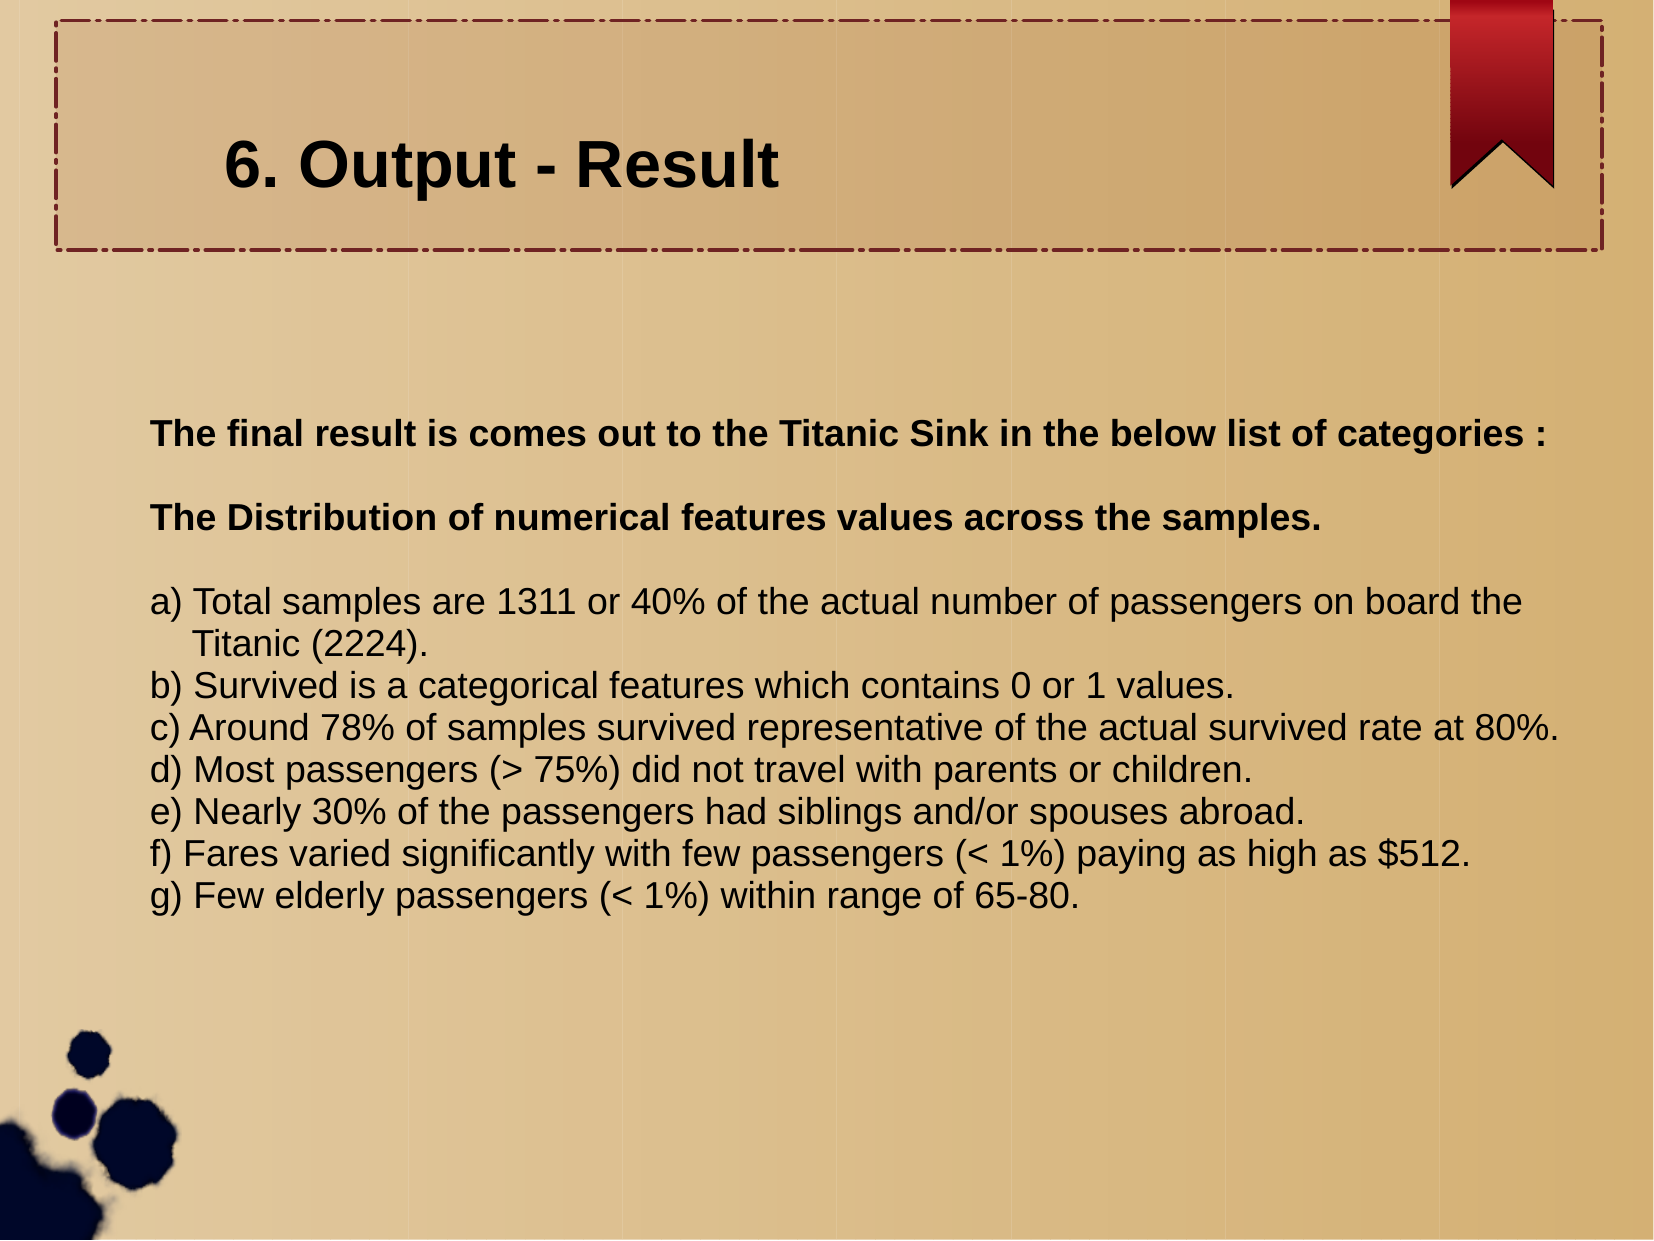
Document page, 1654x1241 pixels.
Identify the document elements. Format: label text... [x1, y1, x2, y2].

text_box 6. Output - Result [210, 120, 797, 210]
text_box The final result is comes out to the Titanic Sink in the below list of categories : The Distribution of numerical features values across the samples. a) Total samples are 1311 or 40% of the actual number of passengers on board the Titanic (2224). b) Survived is a categorical features which contains 0 or 1 values. c) Around 78% of samples survived representative of the actual survived rate at 80%. d) Most passengers (> 75%) did not travel with parents or children. e) Nearly 30% of the passengers had siblings and/or spouses abroad. f) Fares varied significantly with few passengers (< 1%) paying as high as $512. g) Few elderly passengers (< 1%) within range of 65-80. [135, 405, 1576, 924]
